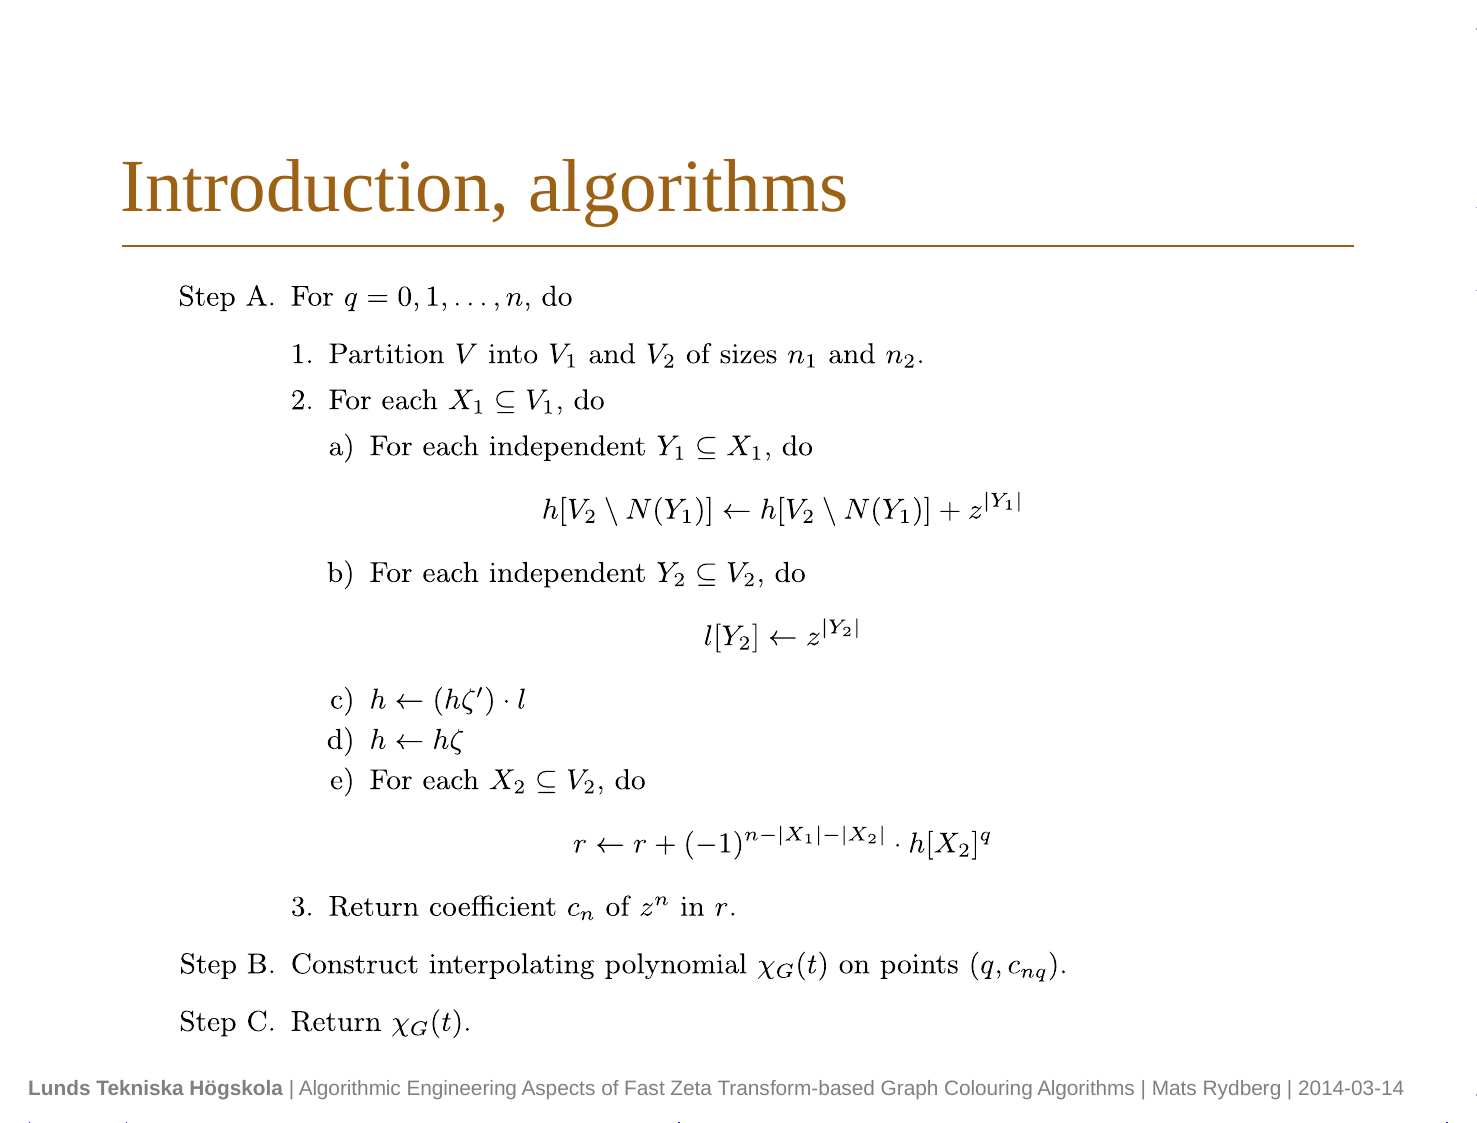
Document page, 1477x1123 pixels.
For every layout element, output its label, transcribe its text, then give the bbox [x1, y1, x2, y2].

title Introduction, algorithms [105, 46, 1354, 234]
picture [180, 285, 1066, 1039]
